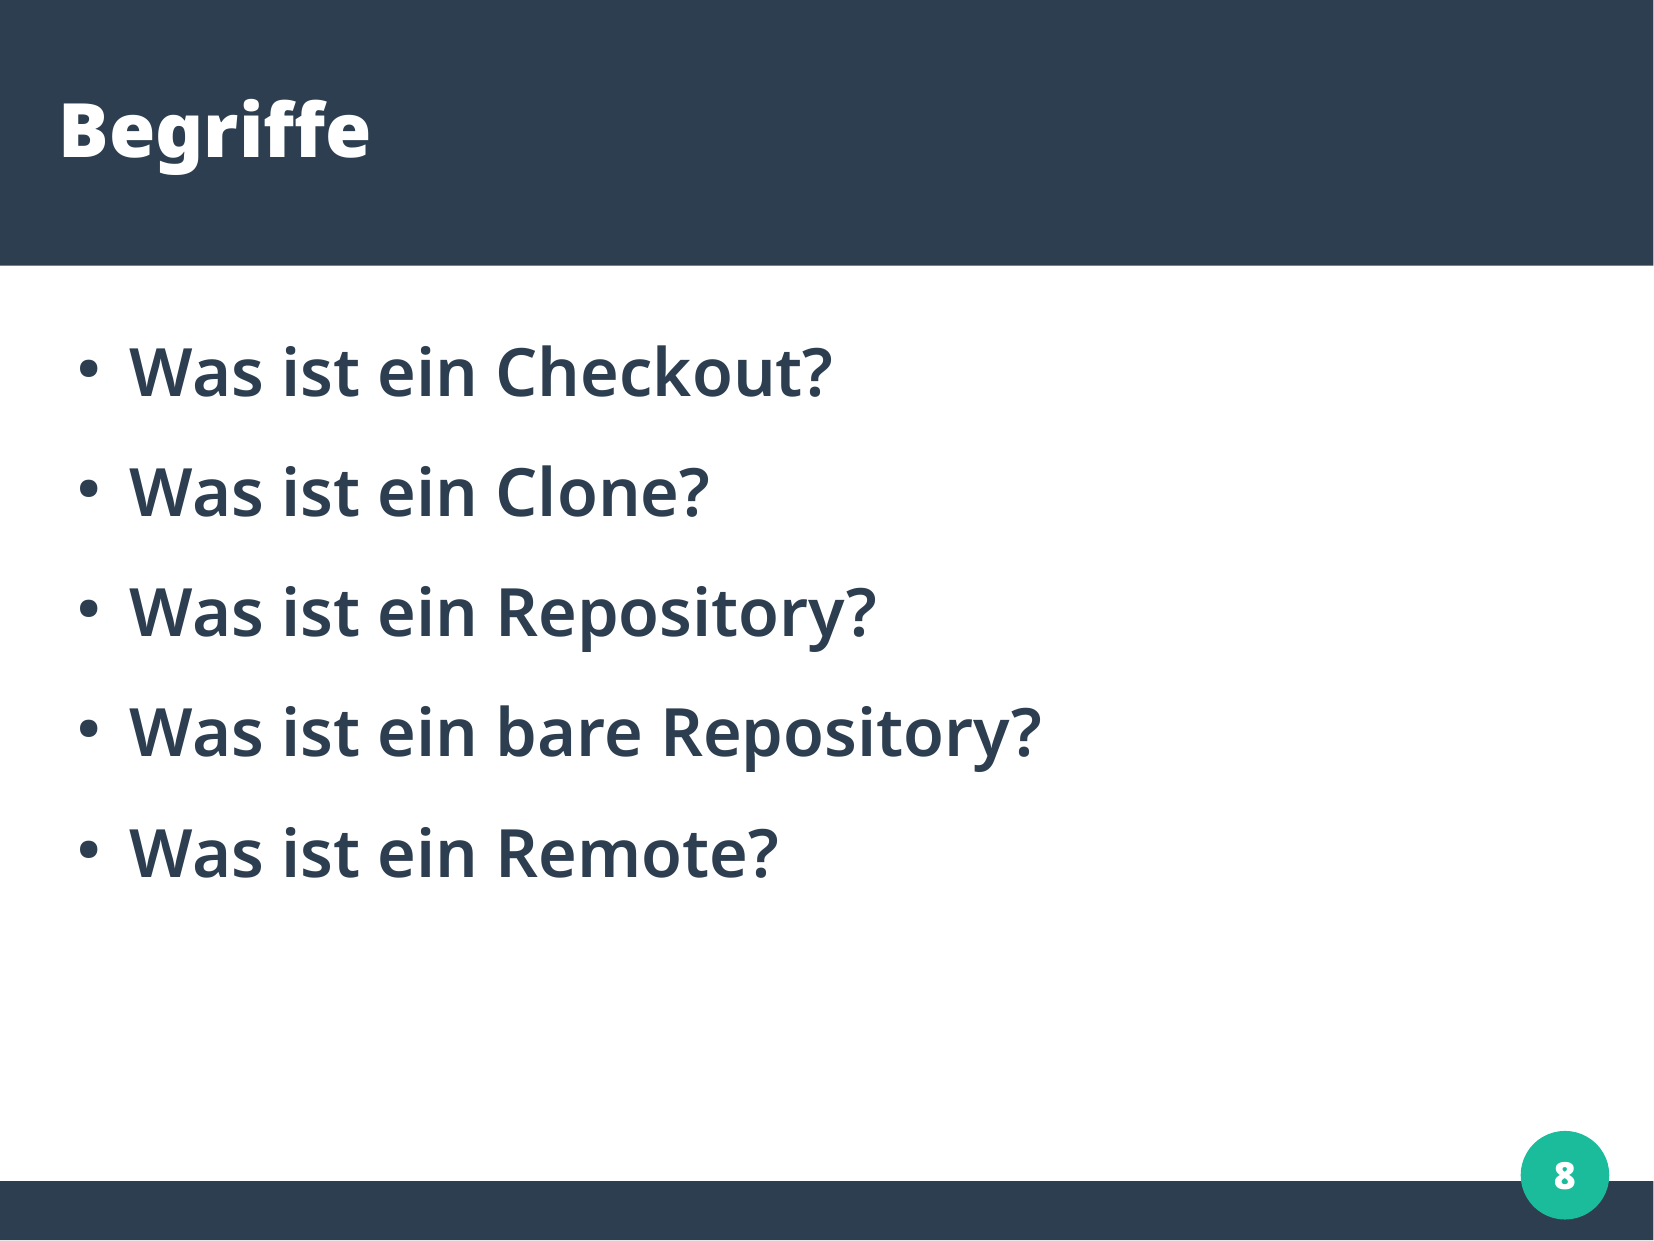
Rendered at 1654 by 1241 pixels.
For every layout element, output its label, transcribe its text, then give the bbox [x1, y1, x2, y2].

list Was ist ein Checkout? Was ist ein Clone? Was ist ein Repository? Was ist ein bare Repository? Was ist ein Remote? [59, 324, 1595, 1152]
title Begriffe [59, 49, 1595, 207]
